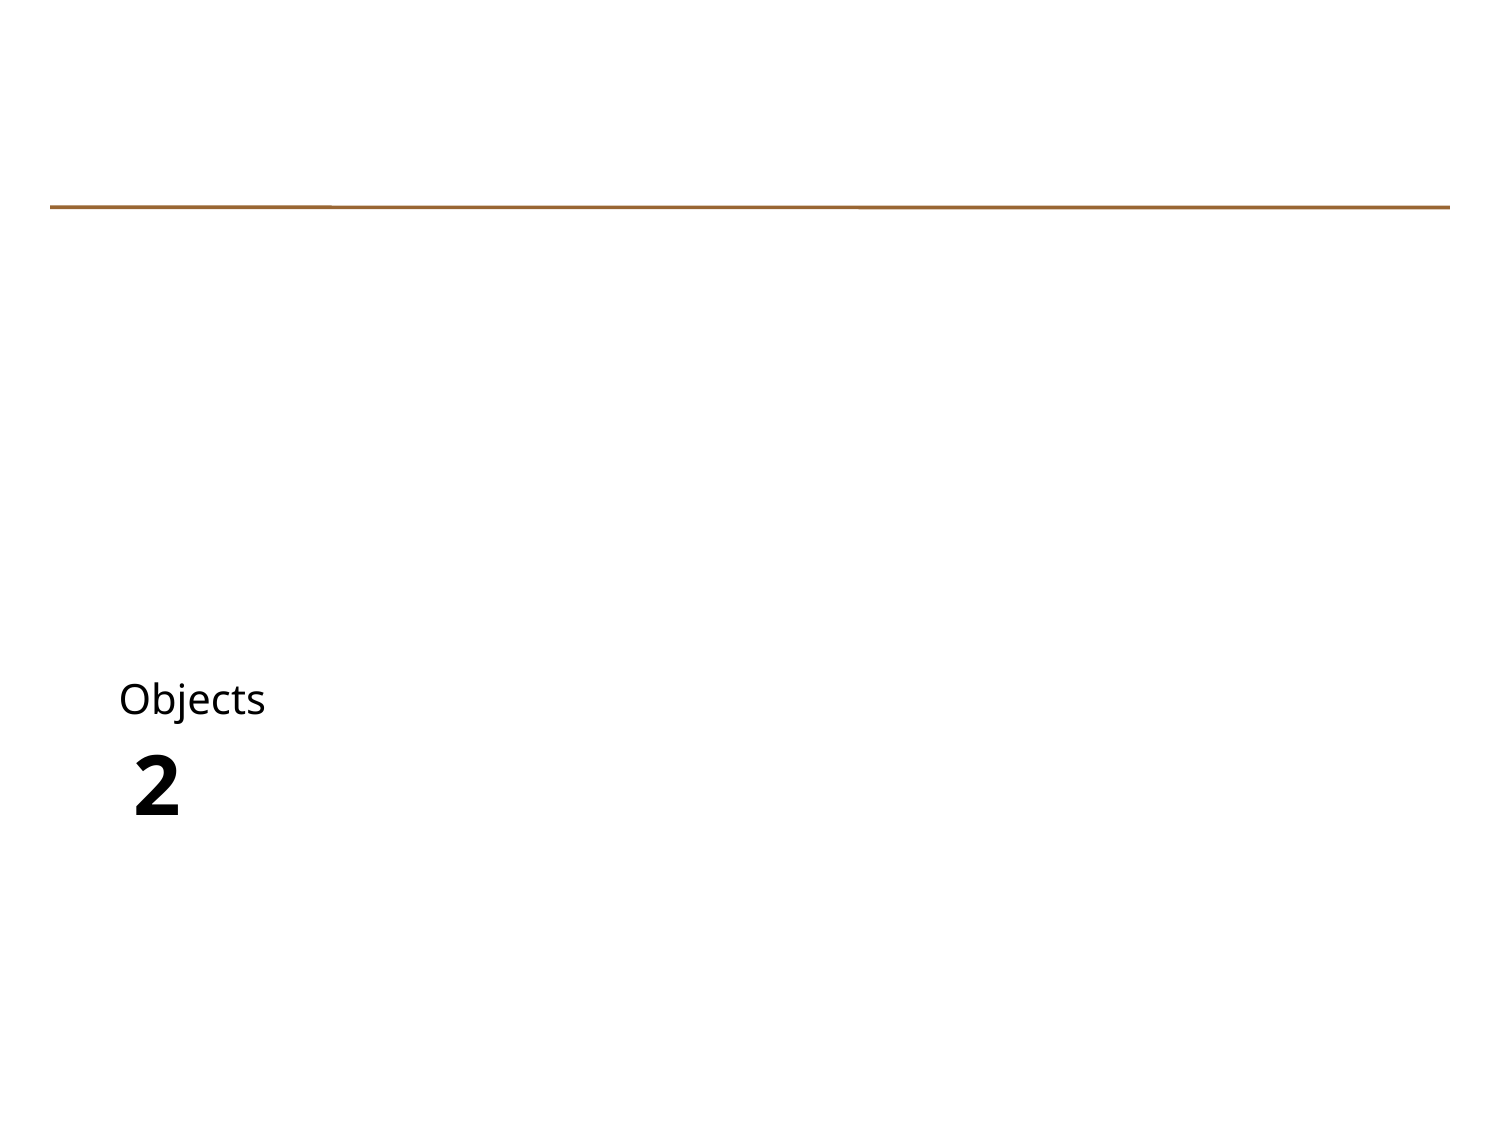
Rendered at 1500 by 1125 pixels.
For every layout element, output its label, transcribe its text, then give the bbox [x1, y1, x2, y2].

text_box 2 [118, 723, 1394, 947]
text_box Objects [118, 476, 1394, 723]
